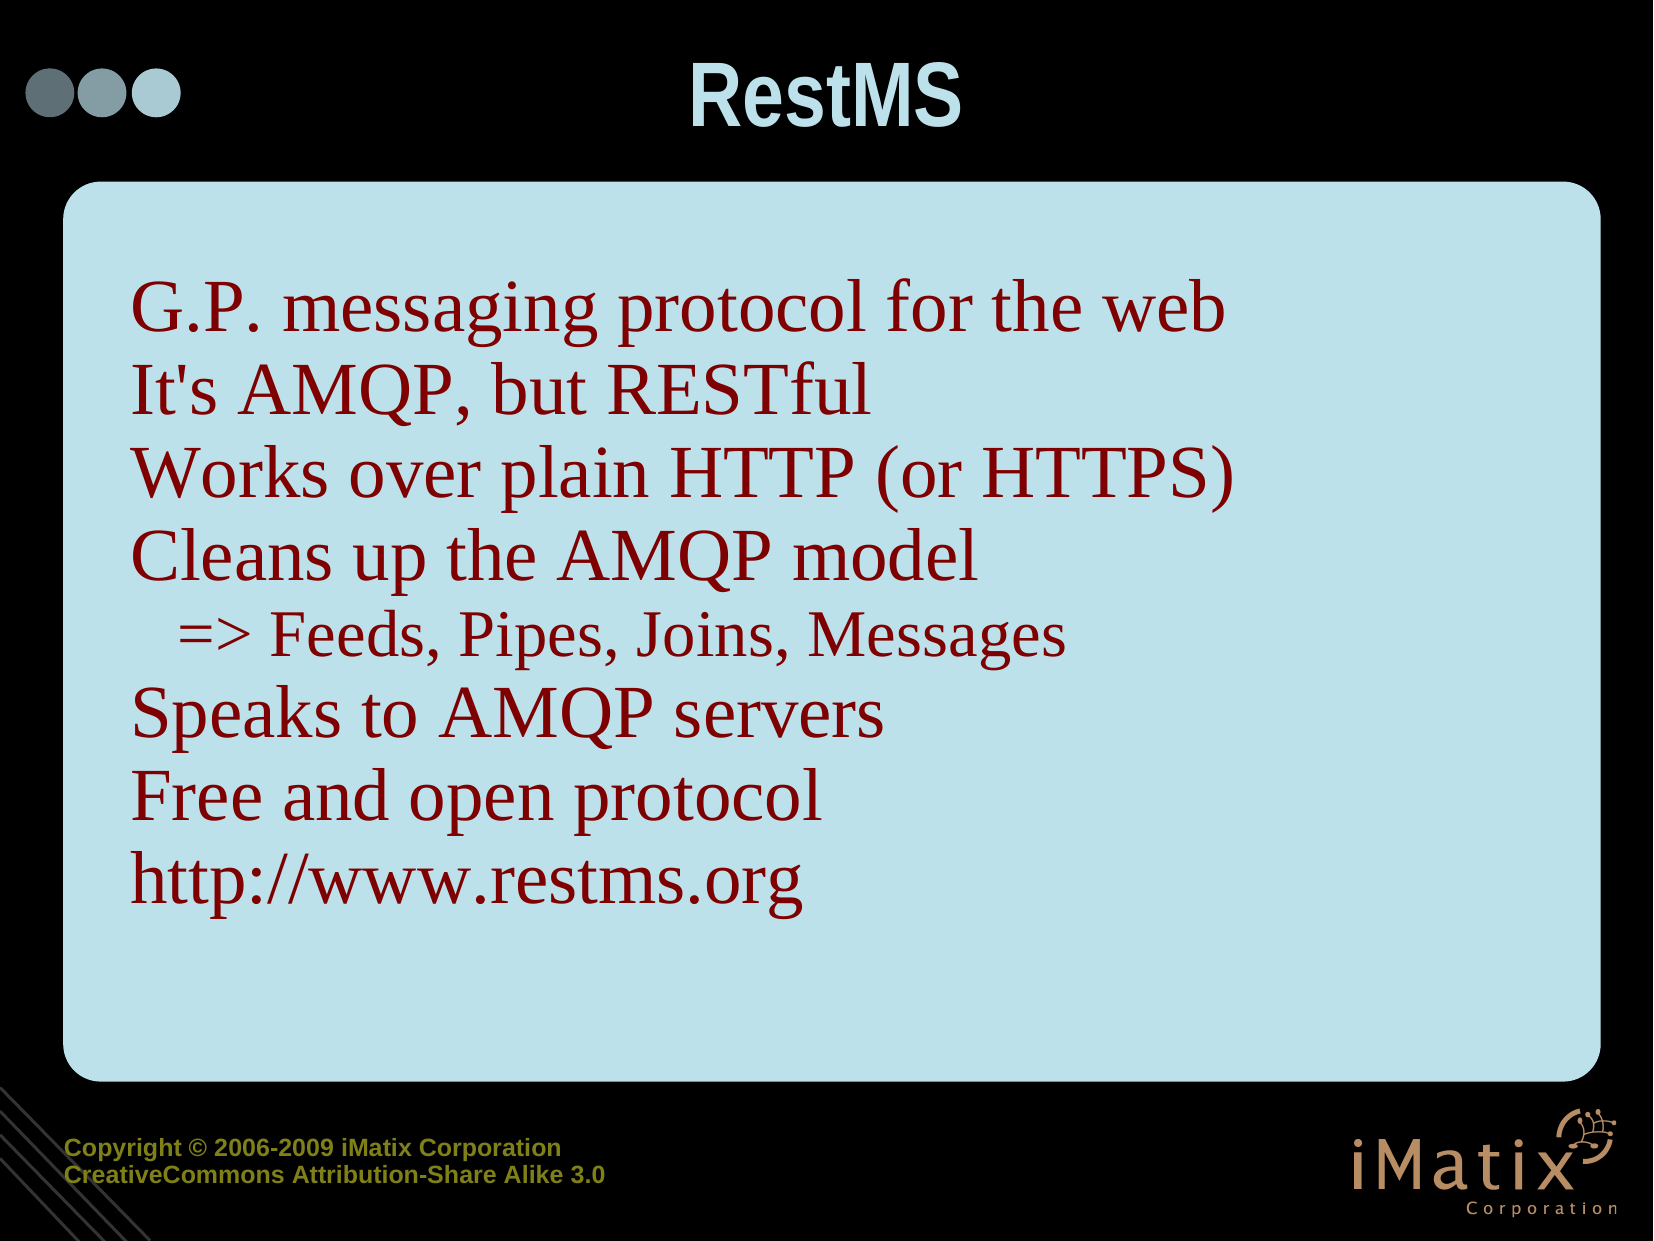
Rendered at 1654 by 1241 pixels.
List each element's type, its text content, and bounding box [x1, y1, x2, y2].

title RestMS [0, 0, 1653, 188]
list G.P. messaging protocol for the web It's AMQP, but RESTful Works over plain HTTP (or HTTPS) Cleans up the AMQP model => Feeds, Pipes, Joins, Messages Speaks to AMQP servers Free and open protocol http://www.restms.org [118, 264, 1509, 1010]
picture [1354, 1108, 1617, 1219]
